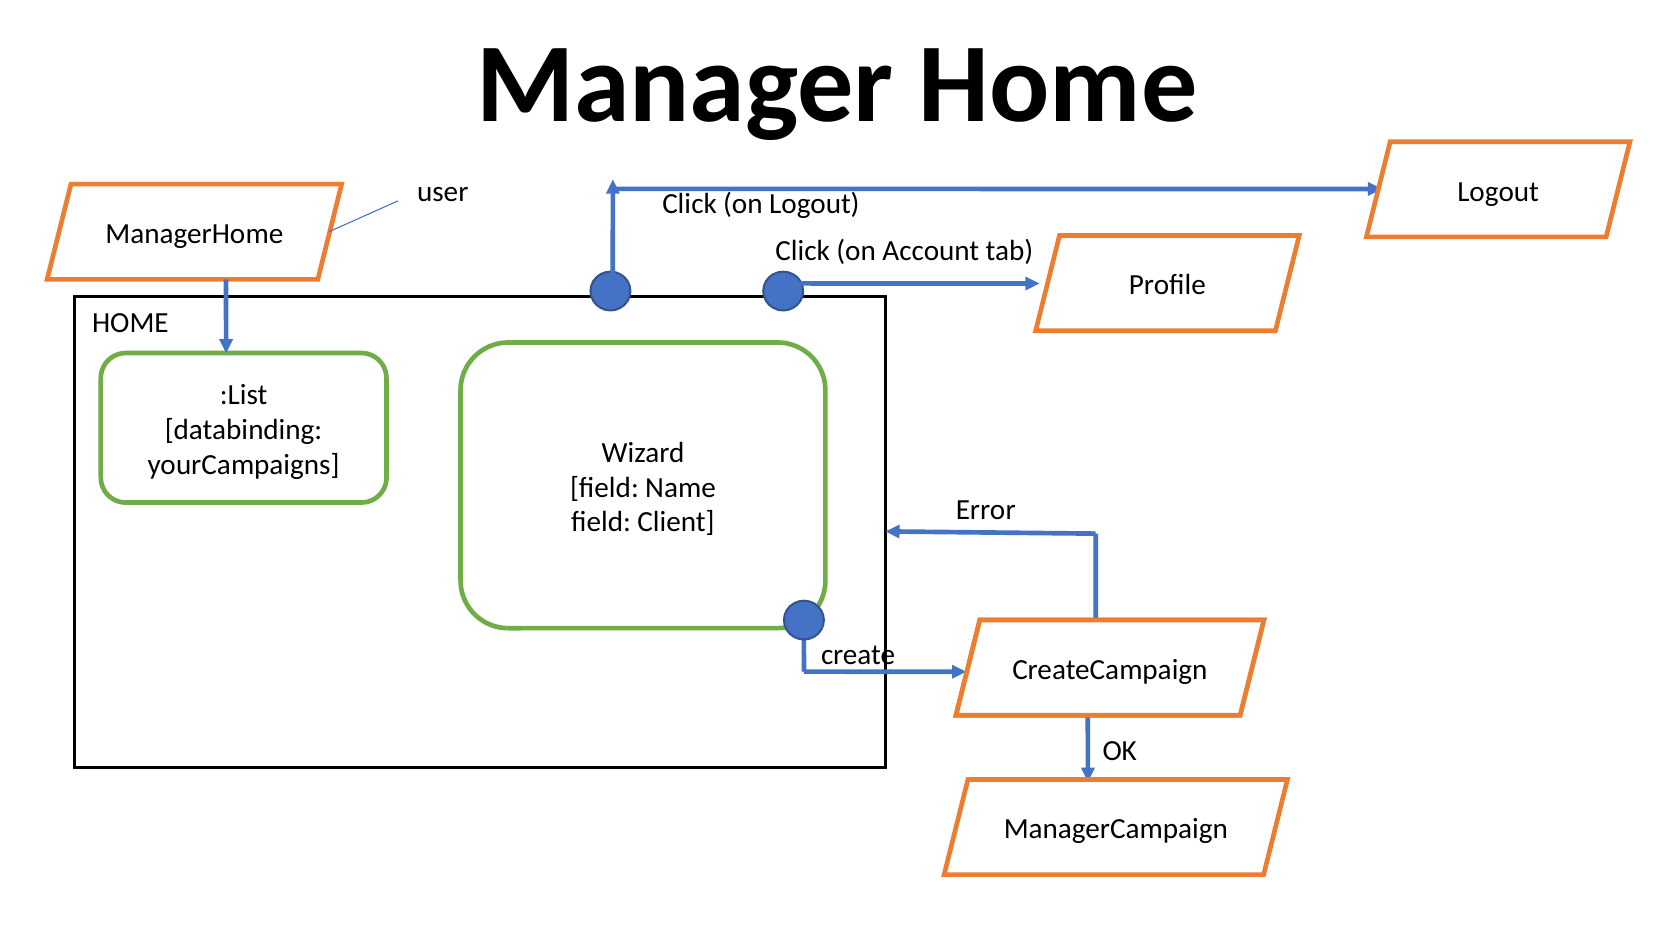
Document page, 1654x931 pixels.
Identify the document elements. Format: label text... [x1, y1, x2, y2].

text_box ManagerCampaign [944, 779, 1288, 875]
text_box create [806, 628, 911, 678]
text_box Profile [1035, 235, 1300, 331]
text_box HOME [77, 296, 184, 346]
text_box Logout [1366, 141, 1630, 237]
text_box Click (on Logout) [647, 177, 875, 227]
text_box user [402, 165, 484, 216]
text_box Error [940, 483, 1031, 533]
text_box ManagerHome [47, 184, 342, 280]
text_box Wizard [field: Name field: Client] [460, 342, 826, 629]
title Manager Home [139, 33, 1536, 154]
text_box :List [databinding: yourCampaigns] [100, 353, 387, 503]
text_box [74, 271, 886, 768]
text_box Click (on Account tab) [760, 224, 1049, 275]
text_box CreateCampaign [956, 620, 1264, 716]
text_box OK [1087, 724, 1152, 774]
